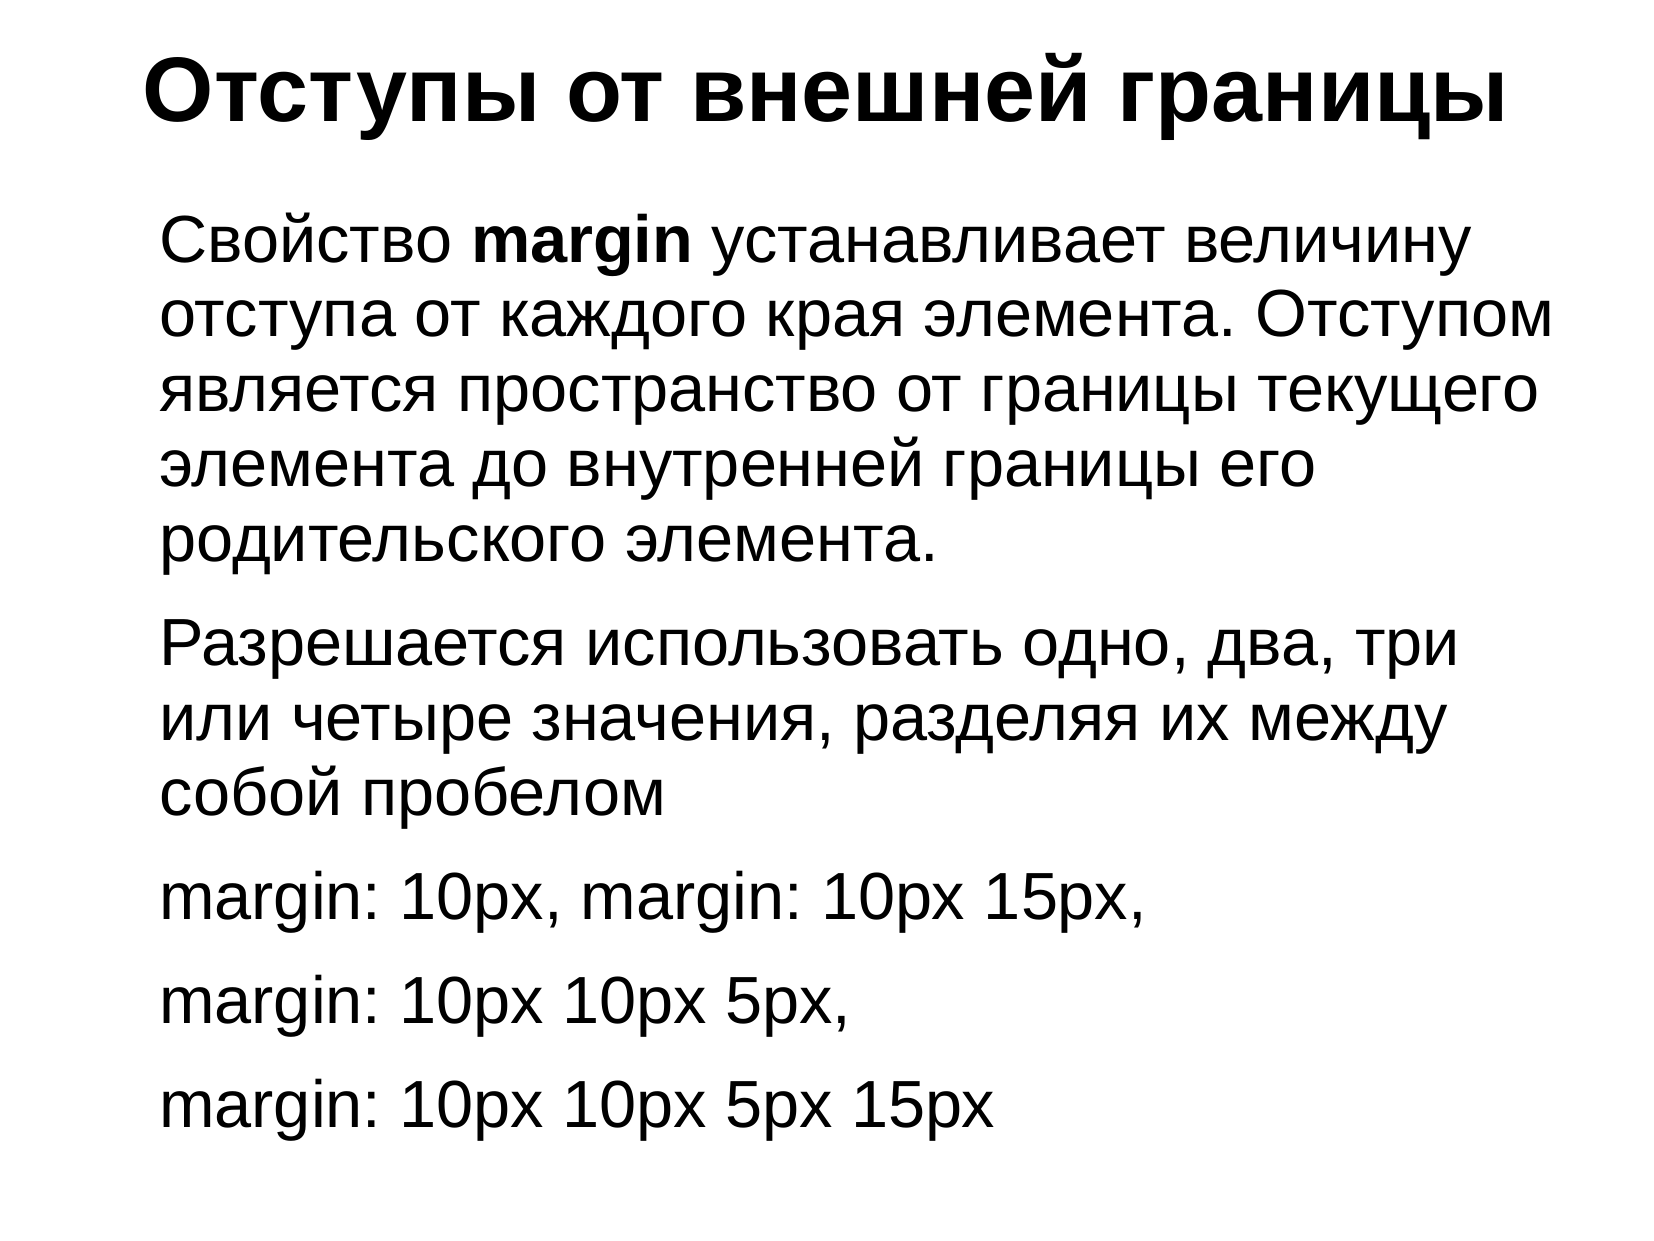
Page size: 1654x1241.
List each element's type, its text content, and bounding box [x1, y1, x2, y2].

title Отступы от внешней границы [82, 25, 1571, 154]
list Свойство margin устанавливает величину отступа от каждого края элемента. Отступом является пространство от границы текущего элемента до внутренней границы его родительского элемента. Разрешается использовать одно, два, три или четыре значения, разделяя их между собой пробелом margin: 10px, margin: 10px 15px, margin: 10px 10px 5px, margin: 10px 10px 5px 15px [88, 201, 1572, 1182]
